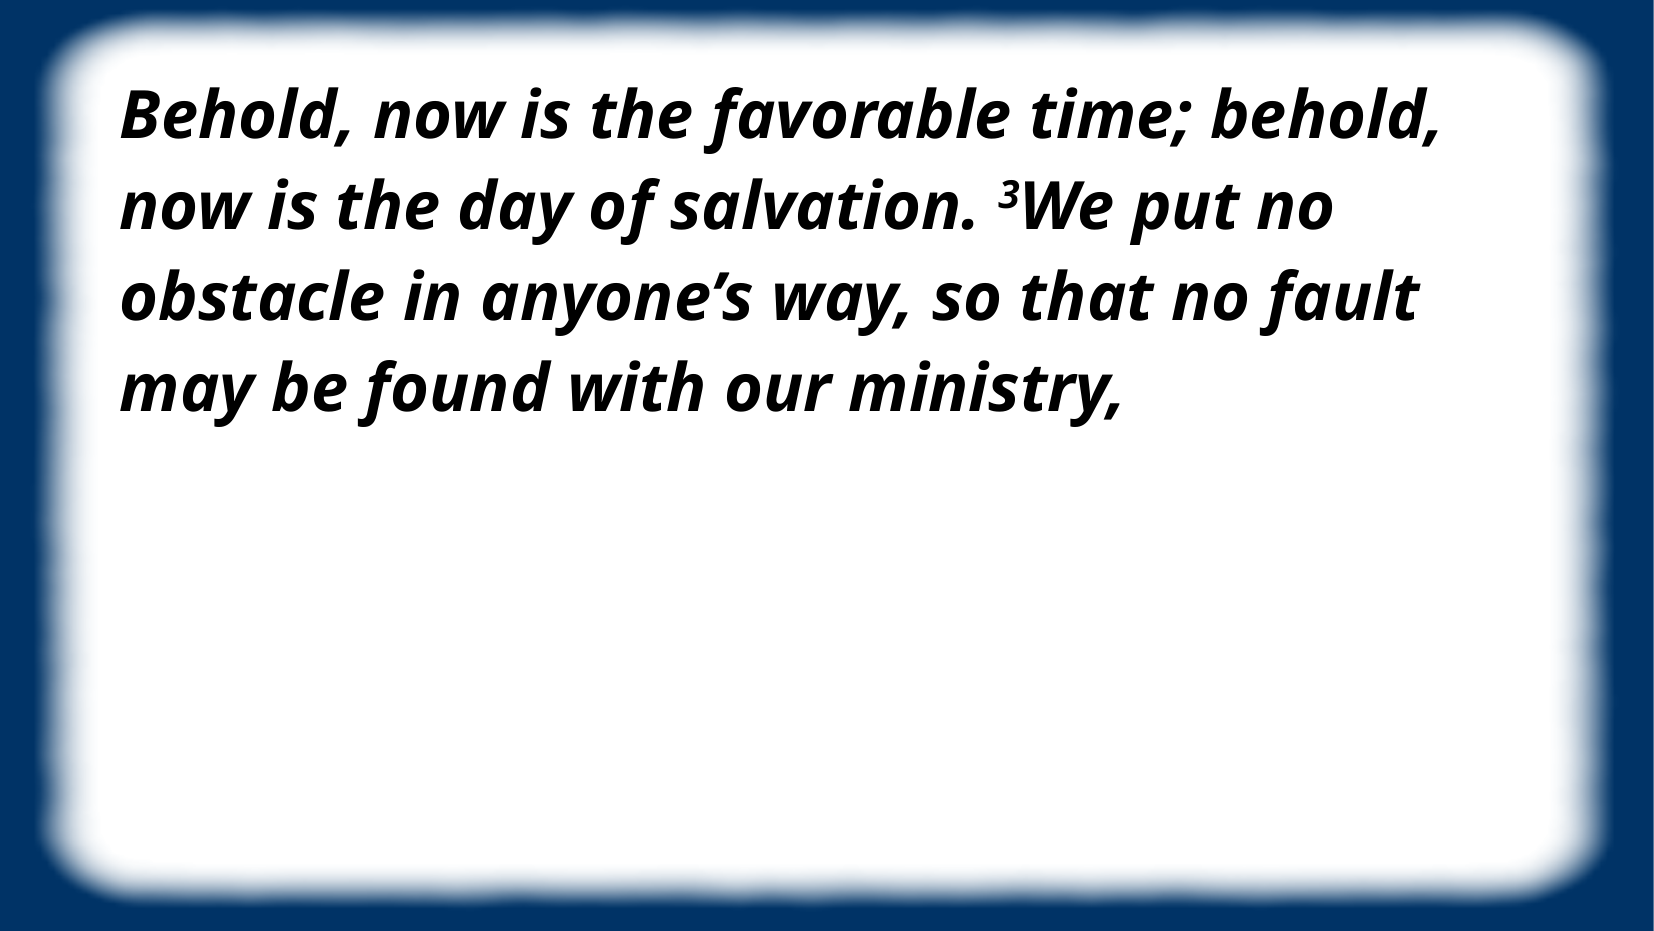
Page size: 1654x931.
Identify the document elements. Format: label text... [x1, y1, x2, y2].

picture [0, 0, 1654, 931]
text_box Behold, now is the favorable time; behold, now is the day of salvation. 3We put no obstacle in anyone’s way, so that no fault may be found with our ministry, [105, 60, 1561, 430]
